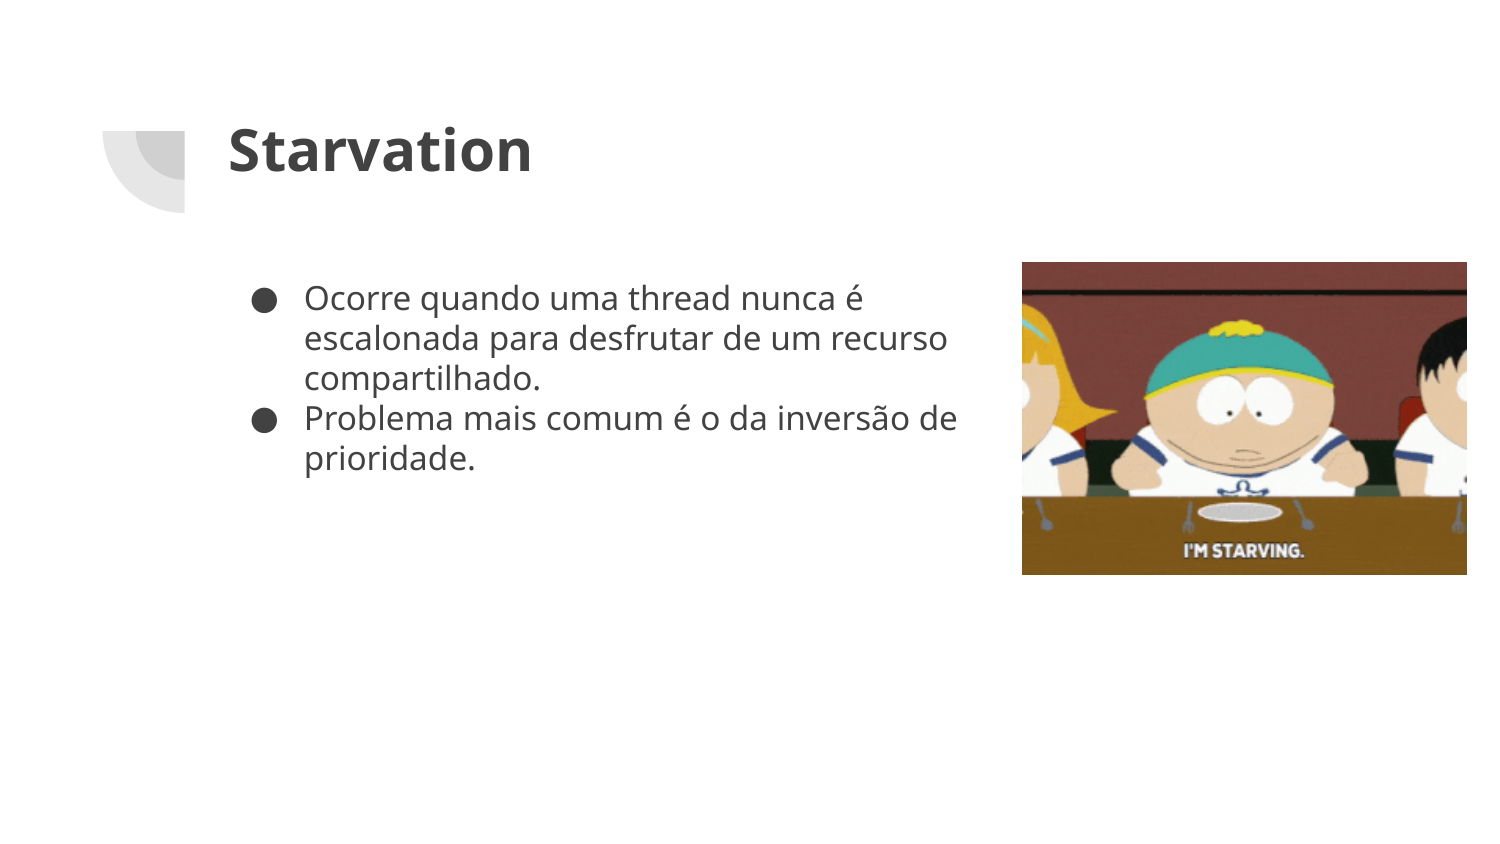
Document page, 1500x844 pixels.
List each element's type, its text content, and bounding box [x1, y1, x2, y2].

list Ocorre quando uma thread nunca é escalonada para desfrutar de um recurso compartilhado. Problema mais comum é o da inversão de prioridade. [213, 262, 1005, 680]
title Starvation [213, 98, 1368, 263]
picture [1022, 262, 1467, 575]
